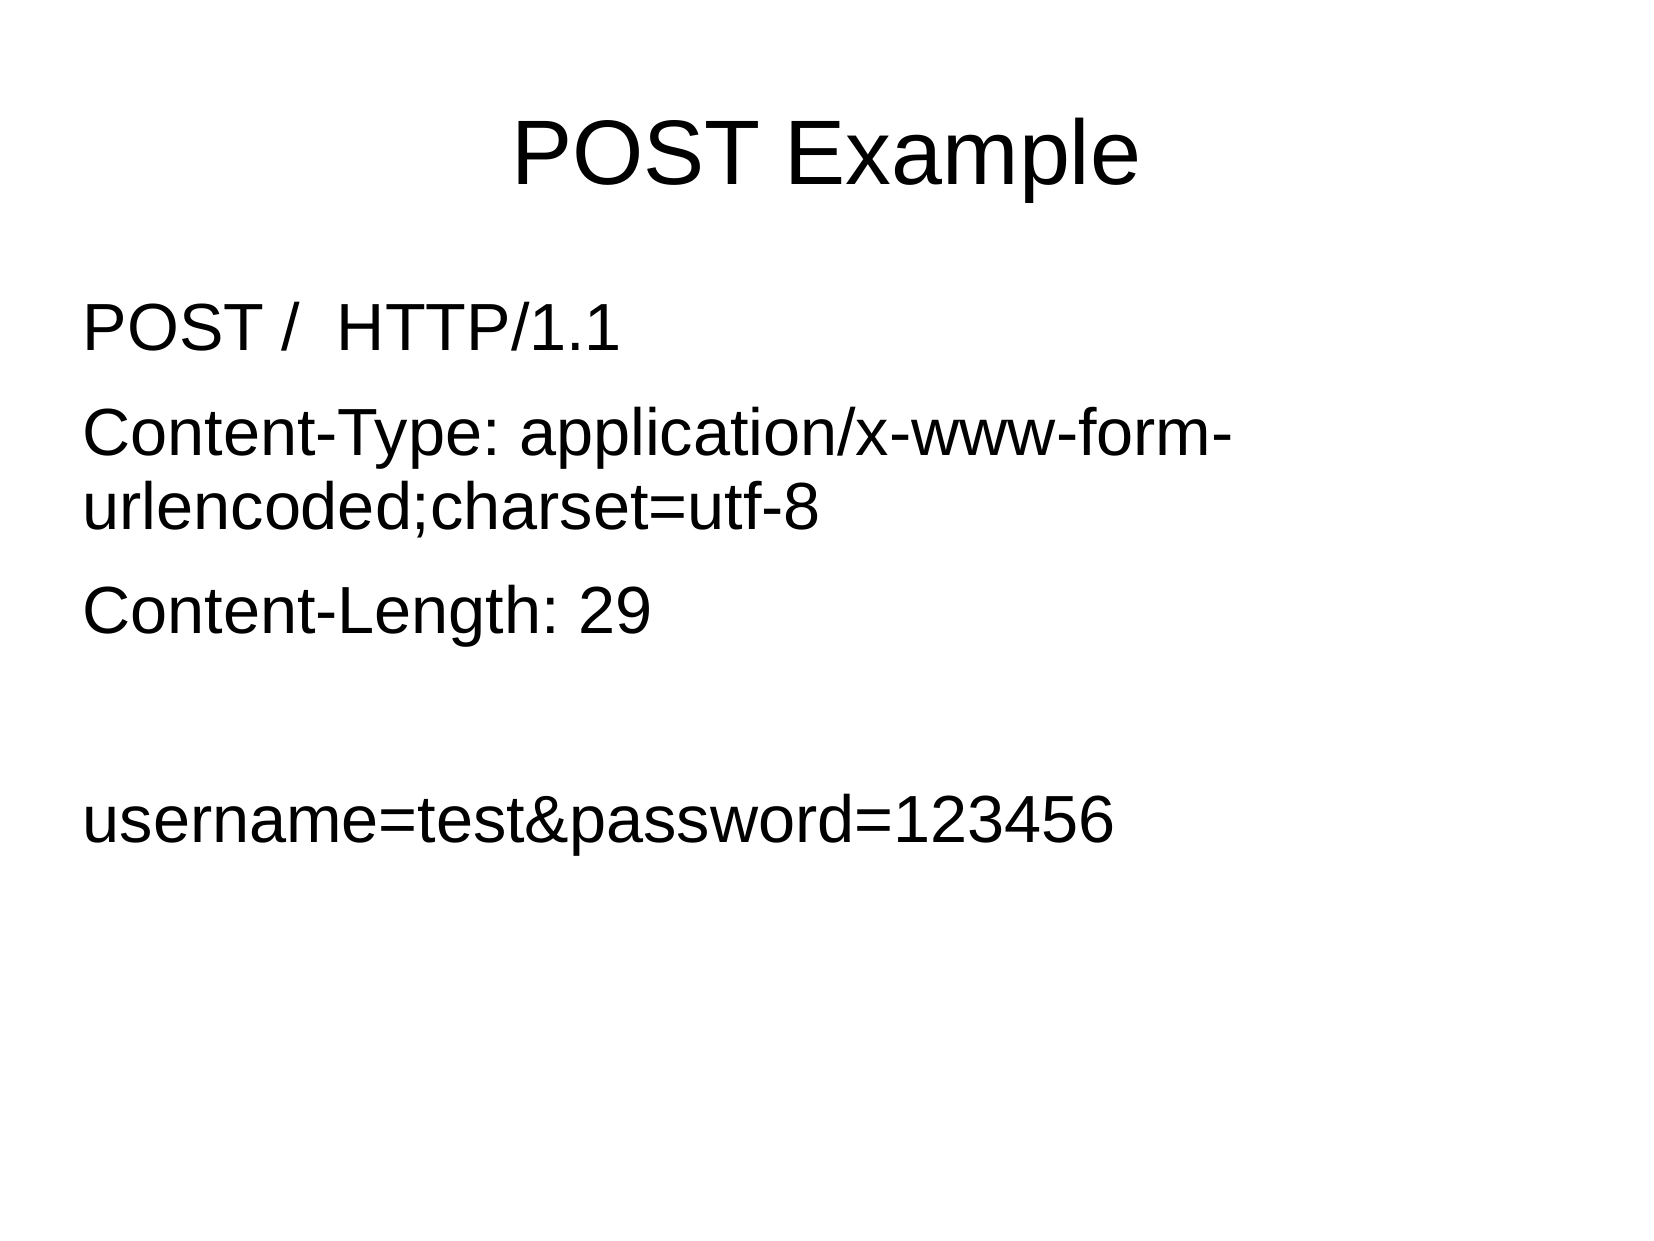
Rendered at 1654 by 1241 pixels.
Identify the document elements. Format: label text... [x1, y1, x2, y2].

list POST / HTTP/1.1 Content-Type: application/x-www-form-urlencoded;charset=utf-8 Content-Length: 29 username=test&password=123456 [82, 290, 1571, 1010]
title POST Example [82, 49, 1571, 257]
